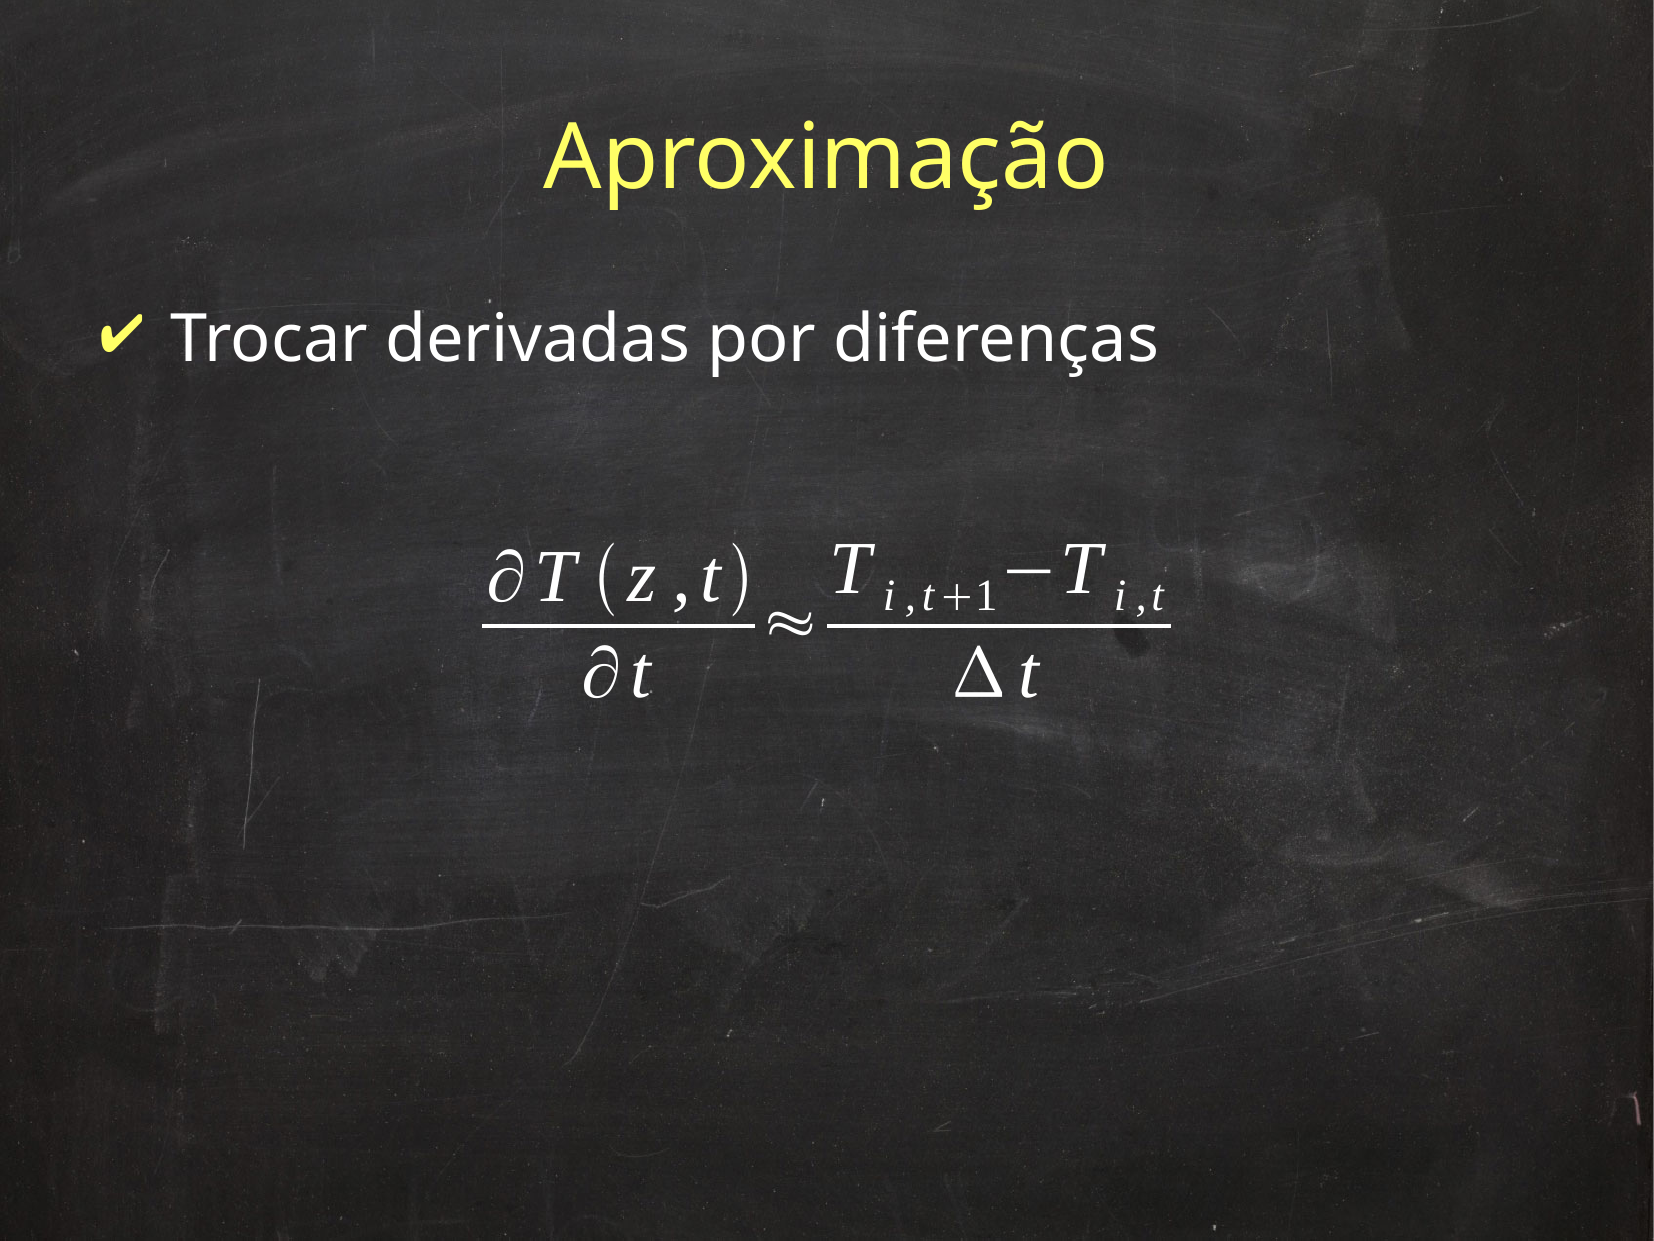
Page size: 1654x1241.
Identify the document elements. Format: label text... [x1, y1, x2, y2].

title Aproximação [82, 56, 1571, 250]
chart [472, 526, 1181, 714]
picture [0, 0, 1654, 1241]
list Trocar derivadas por diferenças [82, 290, 1571, 1109]
